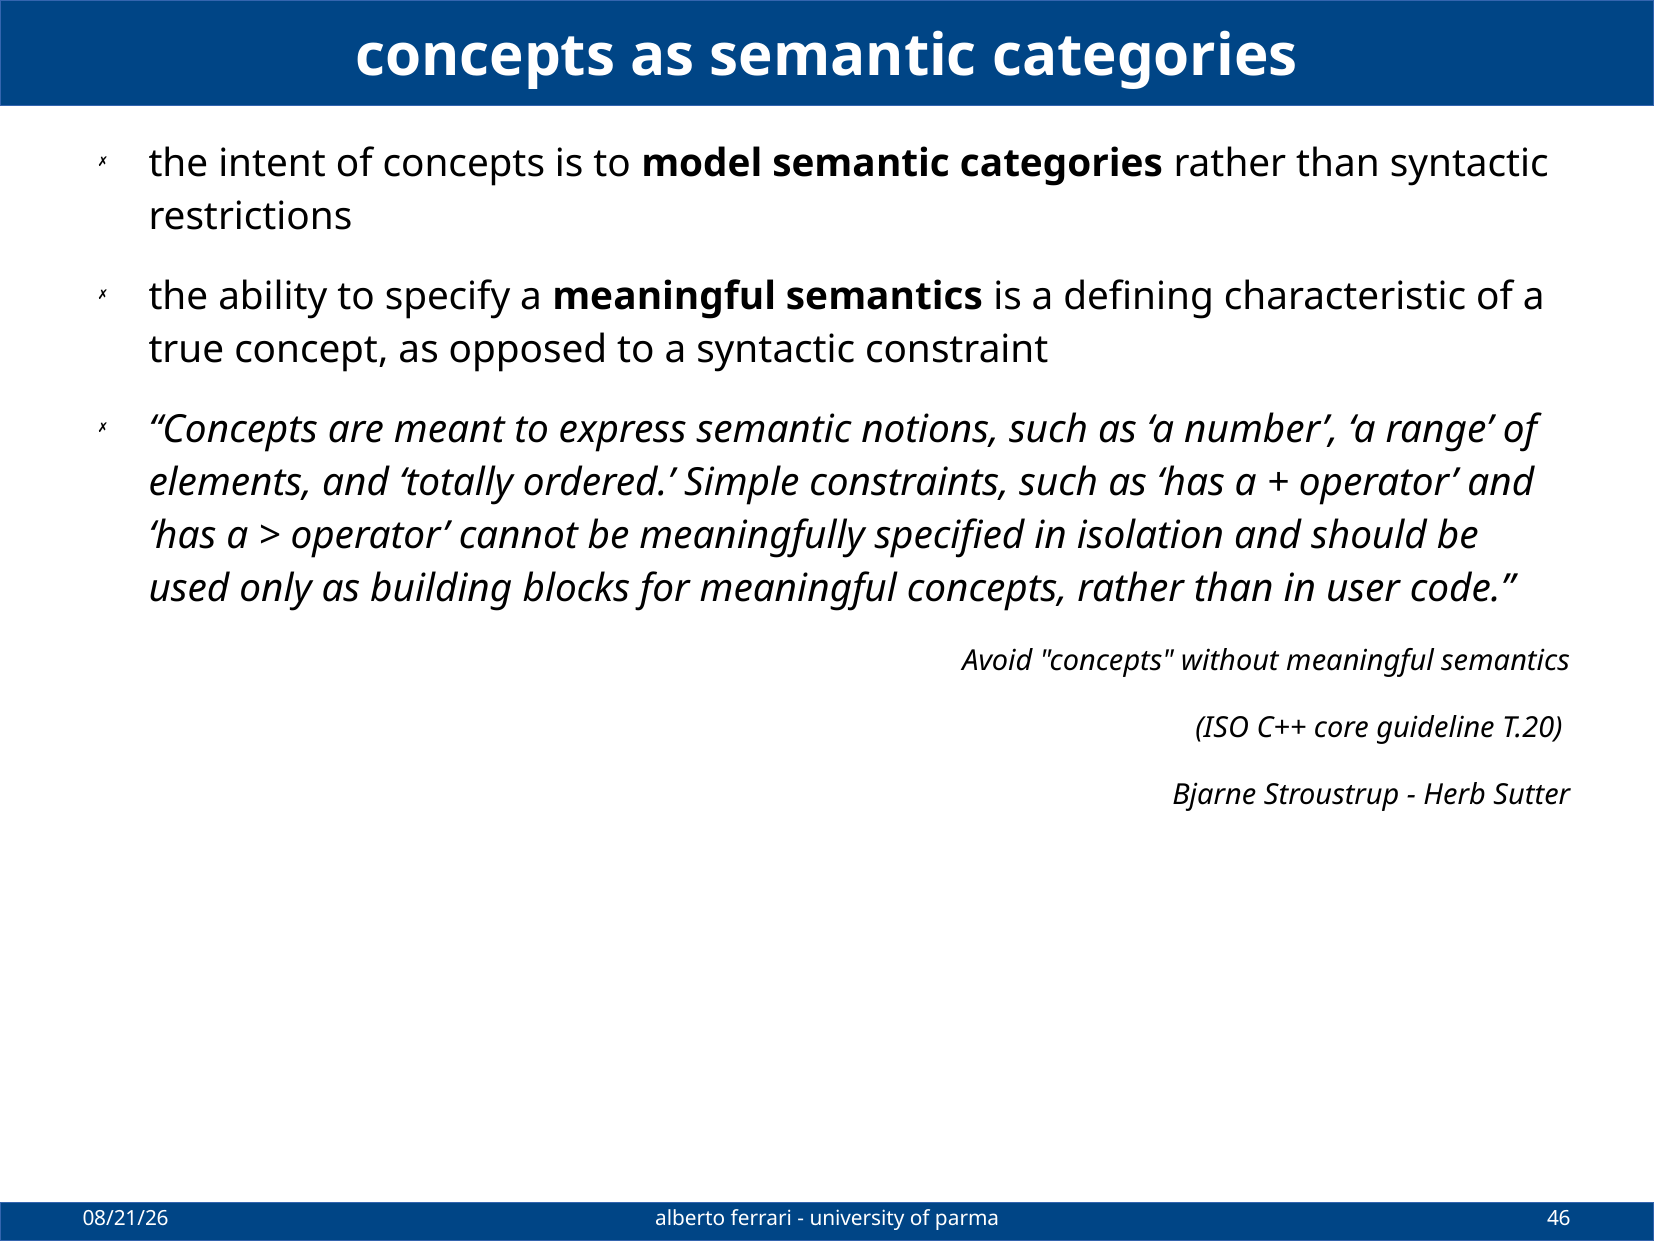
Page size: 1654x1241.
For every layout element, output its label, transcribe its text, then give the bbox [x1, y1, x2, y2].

title concepts as semantic categories [0, 0, 1654, 106]
list the intent of concepts is to model semantic categories rather than syntactic restrictions the ability to specify a meaningful semantics is a defining characteristic of a true concept, as opposed to a syntactic constraint “Concepts are meant to express semantic notions, such as ‘a number’, ‘a range’ of elements, and ‘totally ordered.’ Simple constraints, such as ‘has a + operator’ and ‘has a > operator’ cannot be meaningfully specified in isolation and should be used only as building blocks for meaningful concepts, rather than in user code.” Avoid "concepts" without meaningful semantics (ISO C++ core guideline T.20) Bjarne Stroustrup - Herb Sutter [82, 135, 1571, 855]
